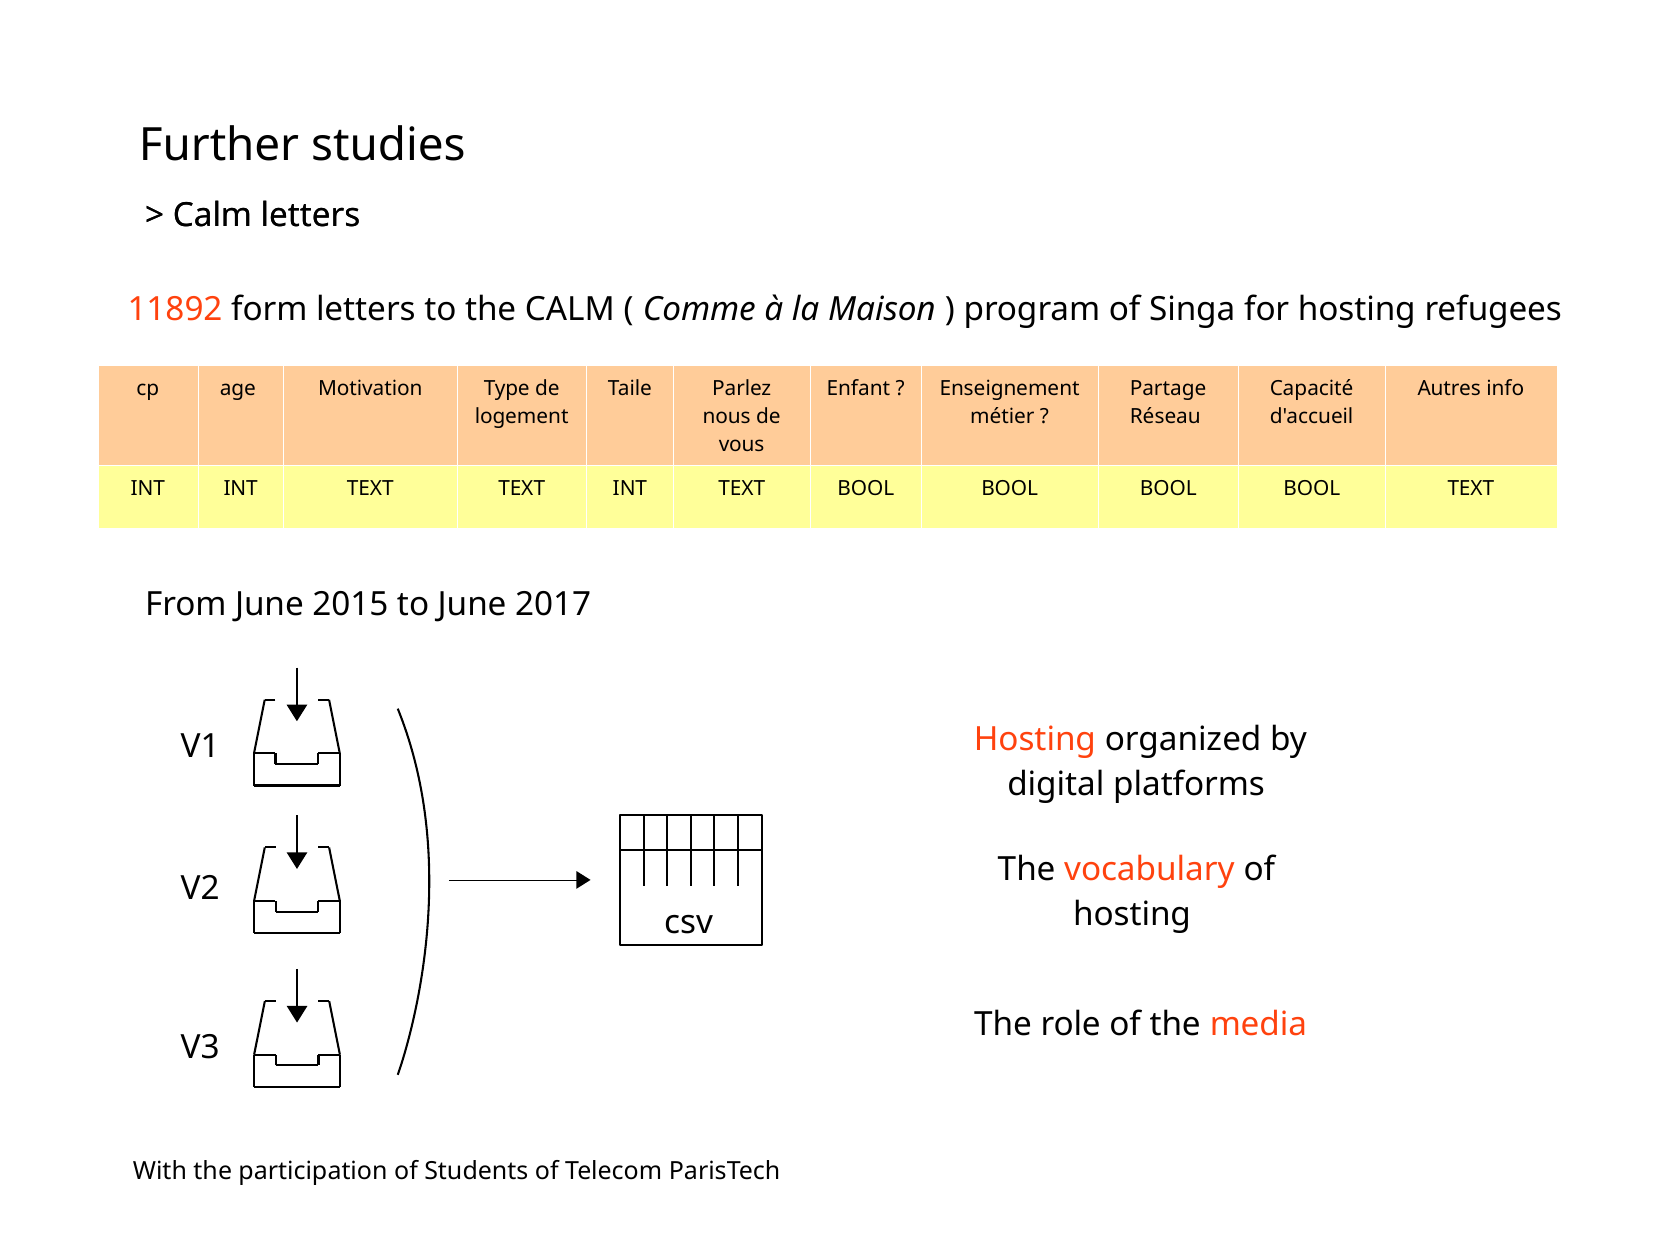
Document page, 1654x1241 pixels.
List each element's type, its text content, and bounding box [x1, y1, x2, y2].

text_box [692, 814, 714, 849]
text_box [645, 814, 667, 849]
table_cell INT [199, 466, 283, 528]
table_header Partage Réseau [1099, 366, 1238, 465]
table_header Enfant ? [811, 366, 921, 465]
table_cell BOOL [1239, 466, 1385, 528]
text_box [620, 851, 762, 945]
text_box V2 [165, 856, 235, 911]
table_header Autres info [1386, 366, 1557, 465]
table_cell TEXT [458, 466, 586, 528]
table_header Parlez nous de vous [674, 366, 810, 465]
table_cell INT [587, 466, 673, 528]
table_cell BOOL [922, 466, 1098, 528]
text_box V3 [165, 1015, 235, 1071]
text_box From June 2015 to June 2017 [130, 572, 599, 628]
text_box > Calm letters [130, 183, 373, 238]
text_box Hosting organized by digital platforms [959, 724, 1335, 859]
text_box The vocabulary of hosting [982, 854, 1308, 988]
text_box With the participation of Students of Telecom ParisTech [118, 1145, 785, 1191]
table_header Type de logement [458, 366, 586, 465]
table_header Taile [587, 366, 673, 465]
table_cell INT [99, 466, 198, 528]
text_box V1 [165, 714, 232, 769]
text_box [715, 814, 738, 849]
text_box Further studies [123, 118, 1489, 233]
text_box csv [649, 890, 731, 945]
table_header cp [99, 366, 198, 465]
table_header Motivation [284, 366, 457, 465]
text_box [739, 814, 762, 849]
text_box The role of the media [959, 998, 1339, 1053]
table_header Capacité d'accueil [1239, 366, 1385, 465]
text_box [620, 814, 644, 849]
table_cell TEXT [284, 466, 457, 528]
text_box 11892 form letters to the CALM ( Comme à la Maison ) program of Singa for hosting refugees [112, 277, 1544, 332]
table_cell BOOL [1099, 466, 1238, 528]
table_cell TEXT [674, 466, 810, 528]
table_cell BOOL [811, 466, 921, 528]
table_header age [199, 366, 283, 465]
table_cell TEXT [1386, 466, 1557, 528]
text_box [668, 814, 691, 849]
table_header Enseignement métier ? [922, 366, 1098, 465]
